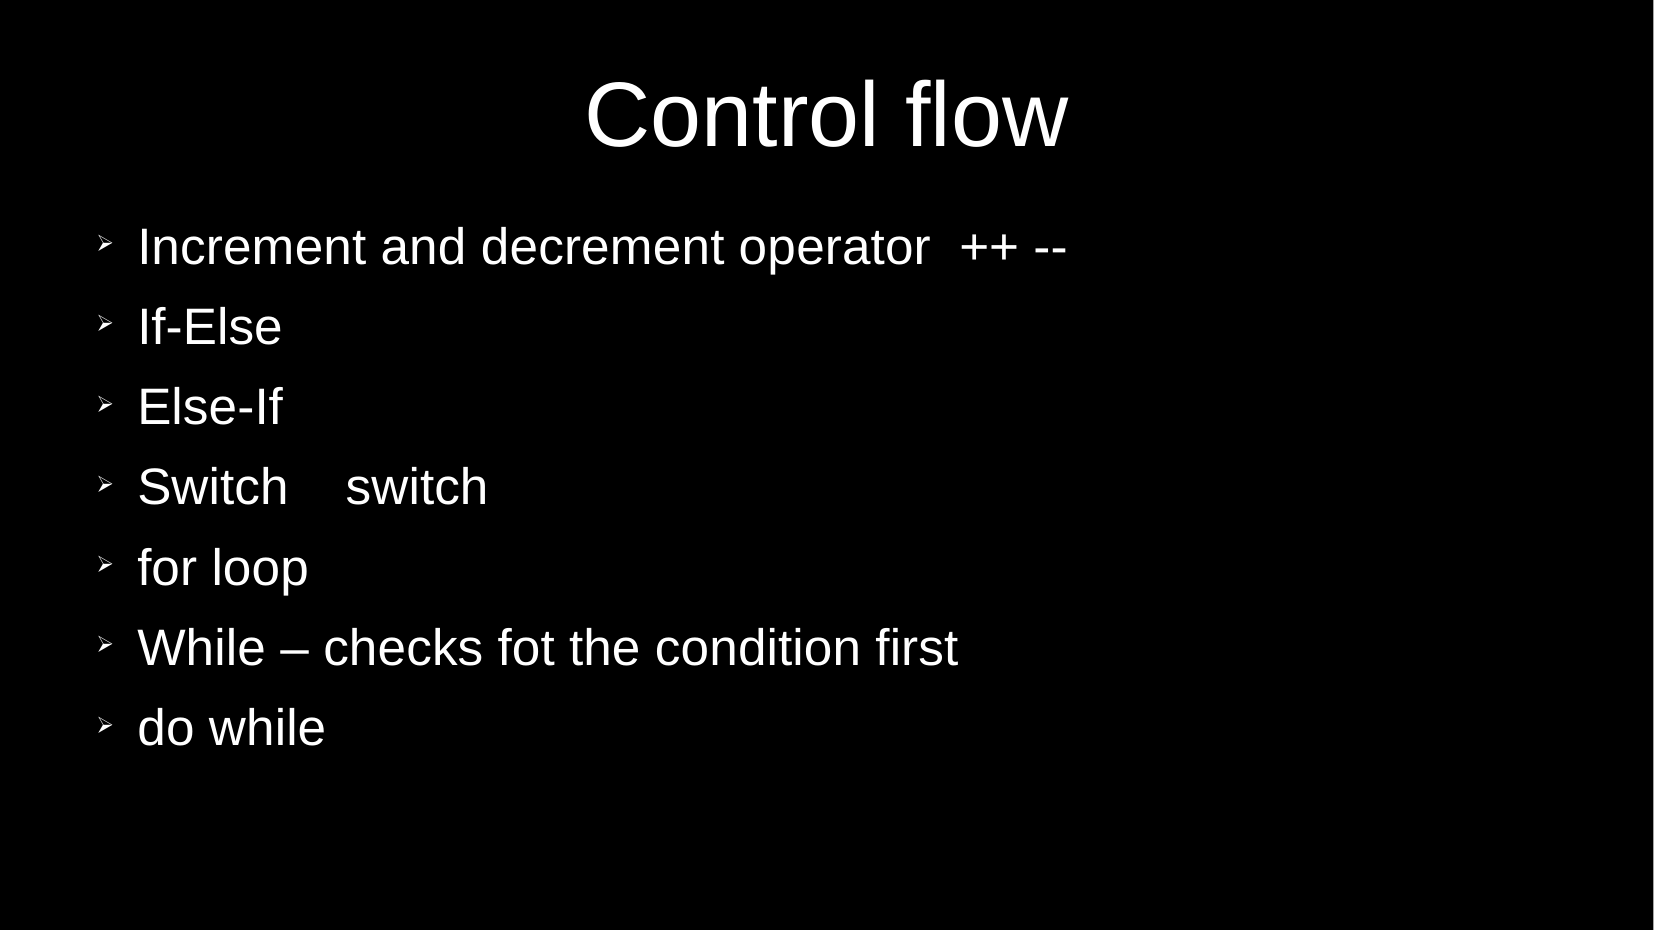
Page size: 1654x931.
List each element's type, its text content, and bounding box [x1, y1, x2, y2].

title Control flow [82, 37, 1571, 193]
list Increment and decrement operator ++ -- If-Else Else-If Switch switch for loop While – checks fot the condition first do while [82, 217, 1571, 758]
